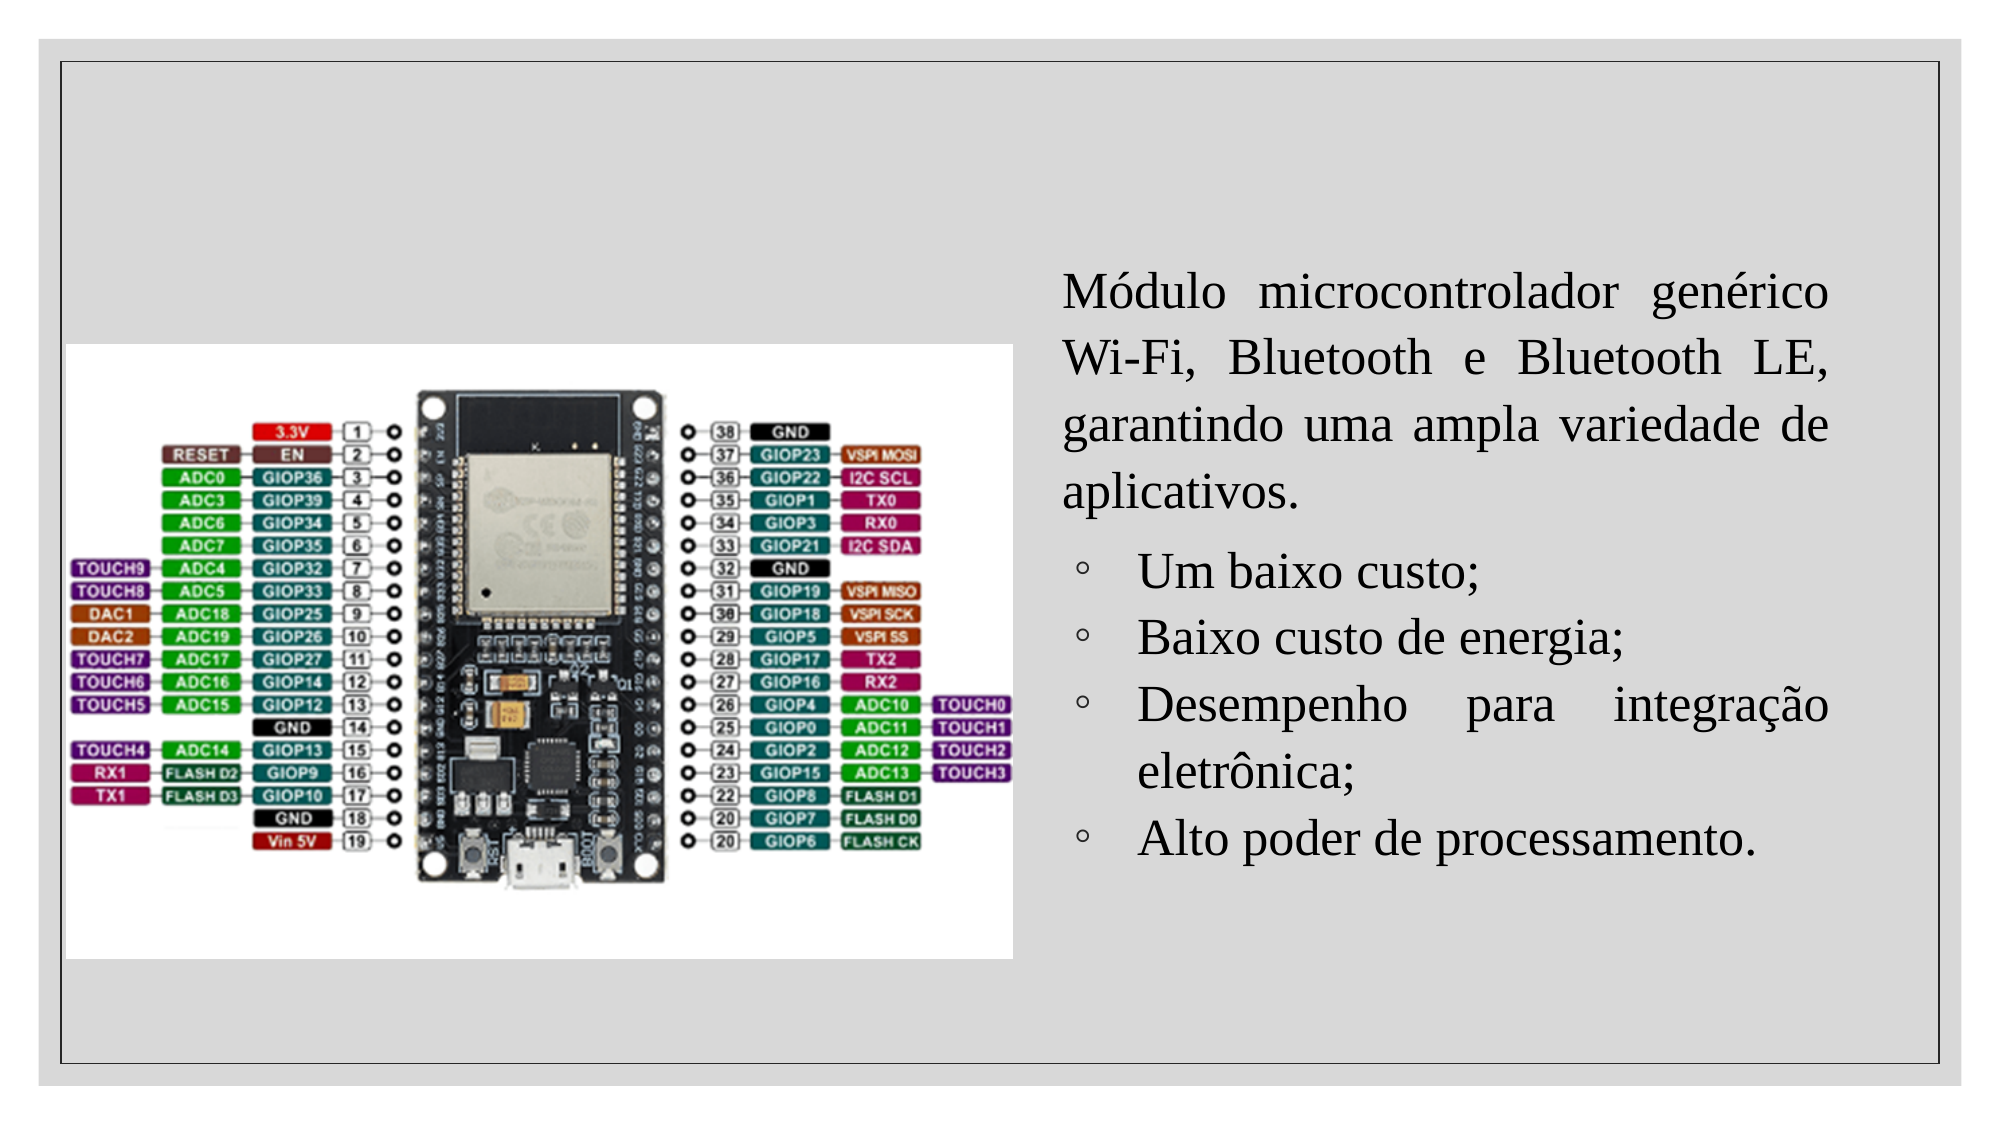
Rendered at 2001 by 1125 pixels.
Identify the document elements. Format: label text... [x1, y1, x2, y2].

list Módulo microcontrolador genérico Wi-Fi, Bluetooth e Bluetooth LE, garantindo uma ampla variedade de aplicativos. Um baixo custo; Baixo custo de energia; Desempenho para integração eletrônica; Alto poder de processamento. [1047, 244, 1900, 977]
picture [66, 344, 1013, 960]
